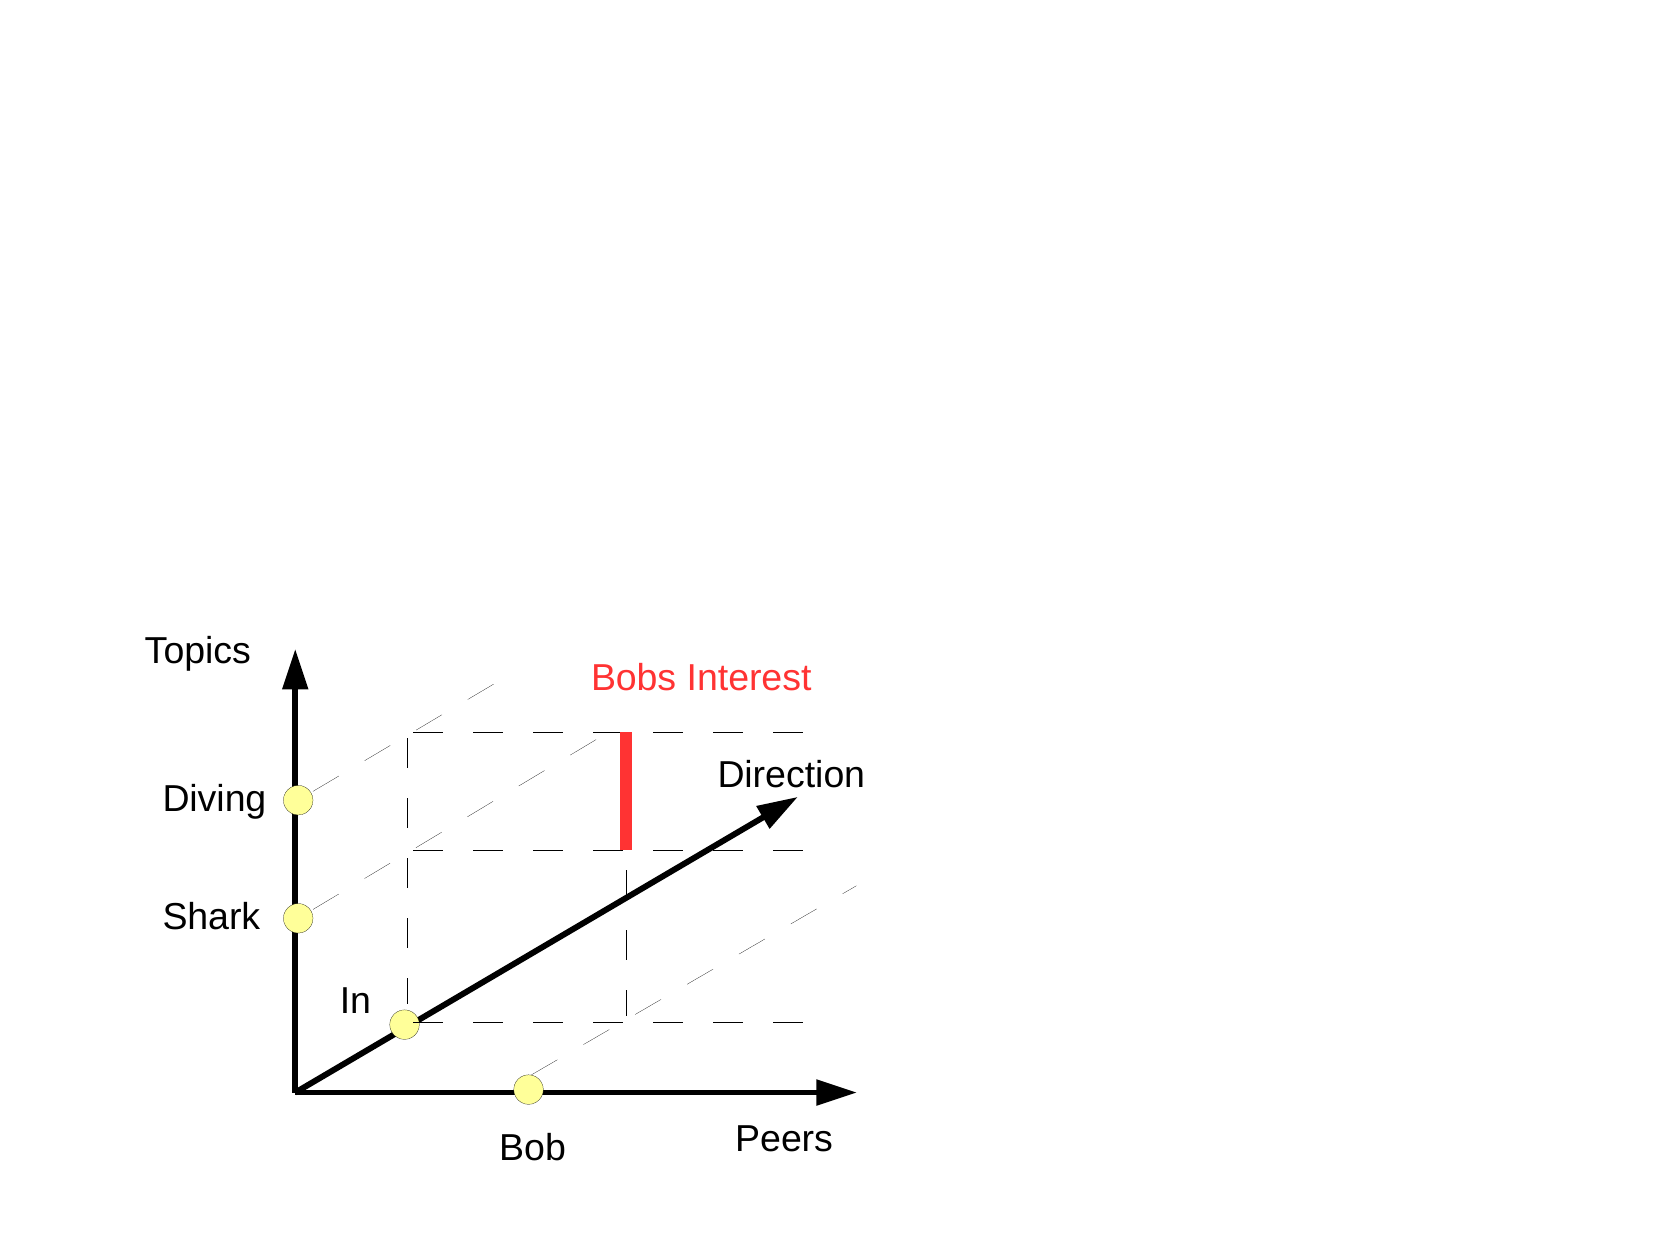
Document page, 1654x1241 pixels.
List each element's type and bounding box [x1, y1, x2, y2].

picture [129, 622, 880, 1177]
